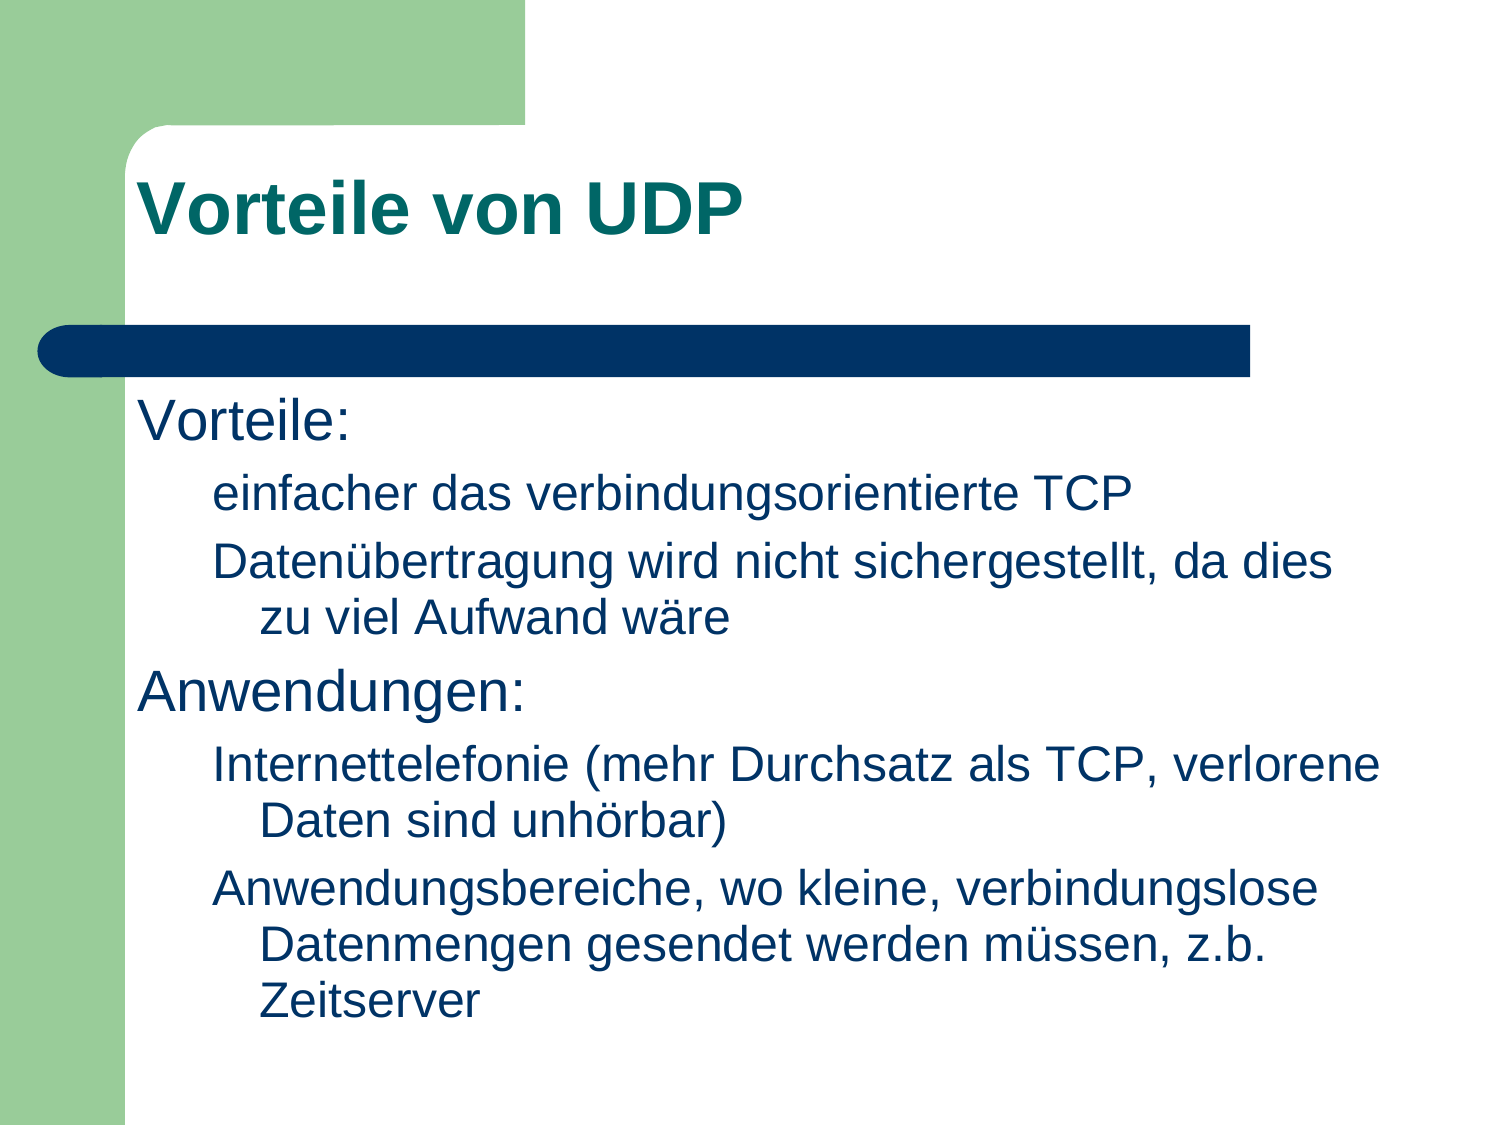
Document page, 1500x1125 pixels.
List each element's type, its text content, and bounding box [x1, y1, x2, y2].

list Vorteile: einfacher das verbindungsorientierte TCP Datenübertragung wird nicht sichergestellt, da dies zu viel Aufwand wäre Anwendungen: Internettelefonie (mehr Durchsatz als TCP, verlorene Daten sind unhörbar) Anwendungsbereiche, wo kleine, verbindungslose Datenmengen gesendet werden müssen, z.b. Zeitserver [137, 387, 1400, 1072]
title Vorteile von UDP [136, 130, 1414, 294]
